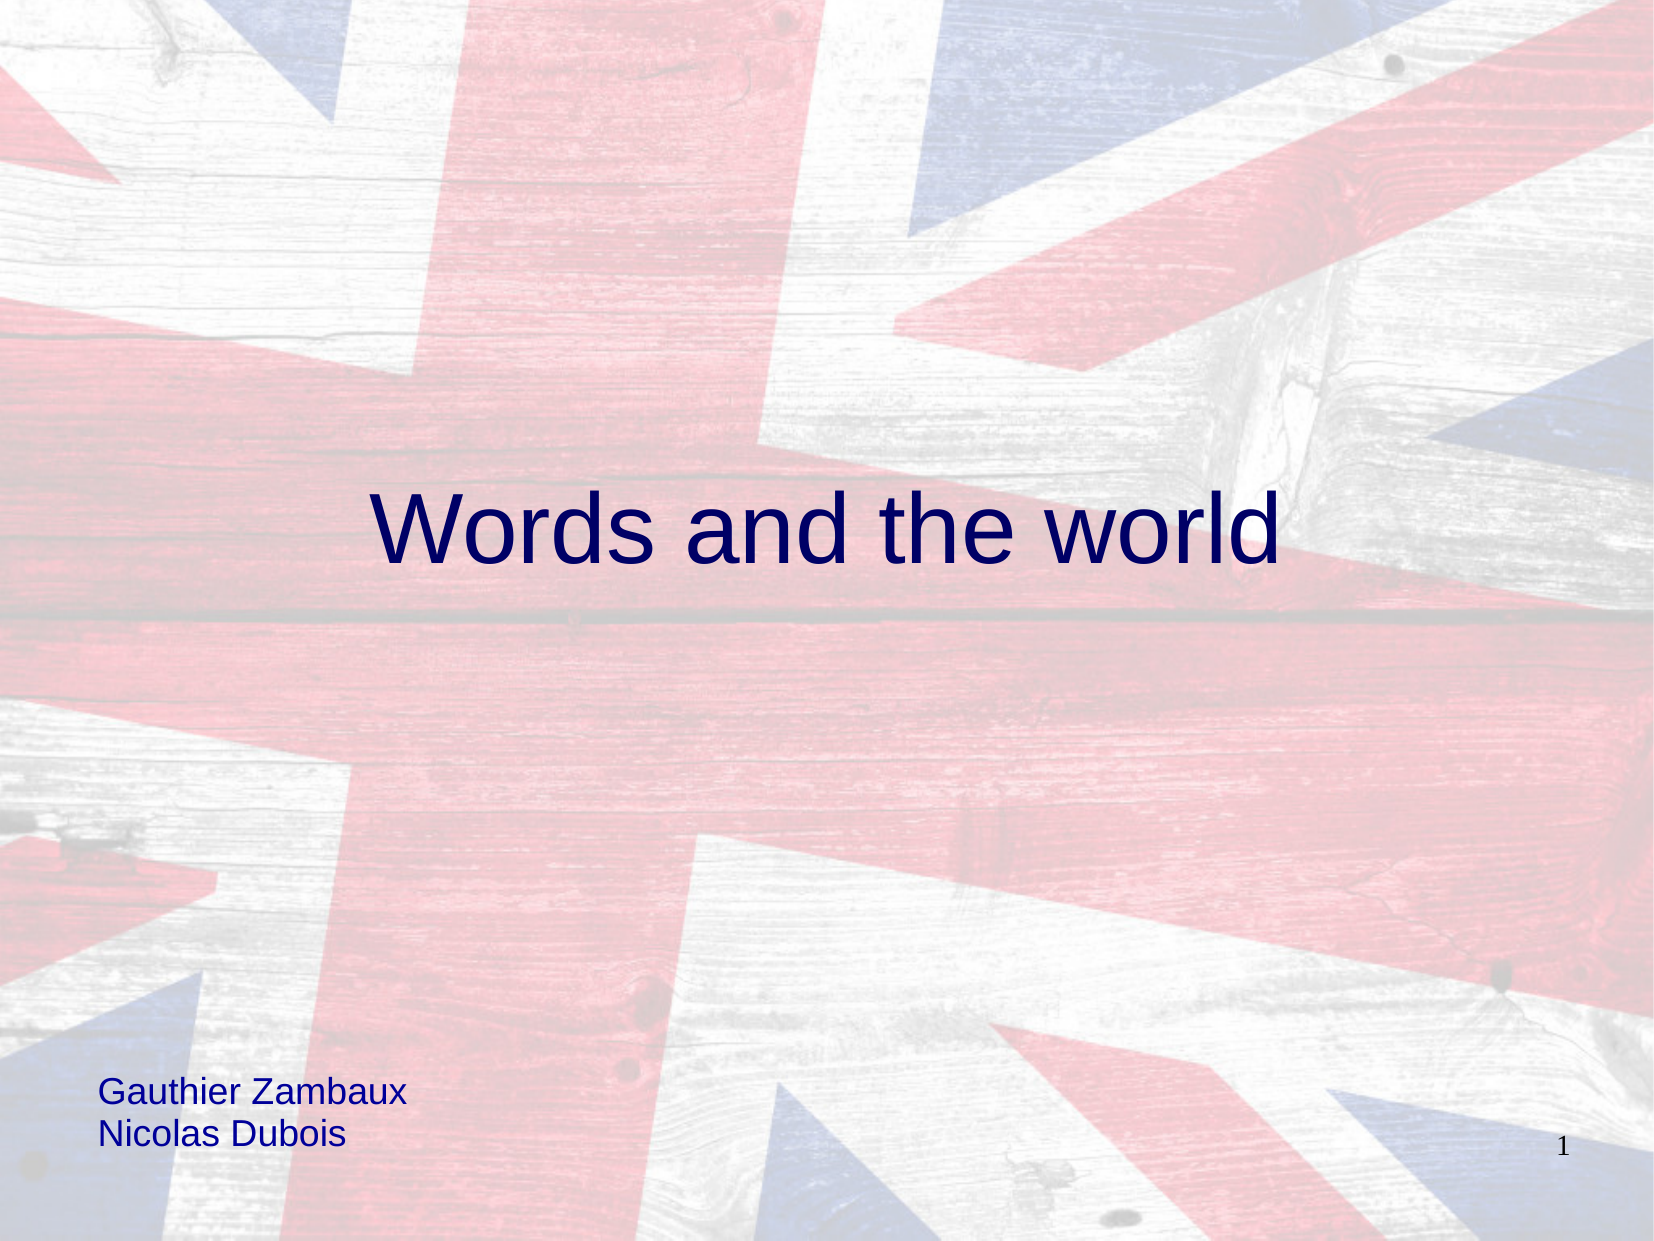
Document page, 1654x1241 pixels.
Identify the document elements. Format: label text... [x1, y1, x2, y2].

picture [0, 0, 1654, 1241]
subtitle Words and the world [82, 49, 1571, 1010]
text_box Gauthier Zambaux Nicolas Dubois [82, 1062, 556, 1162]
